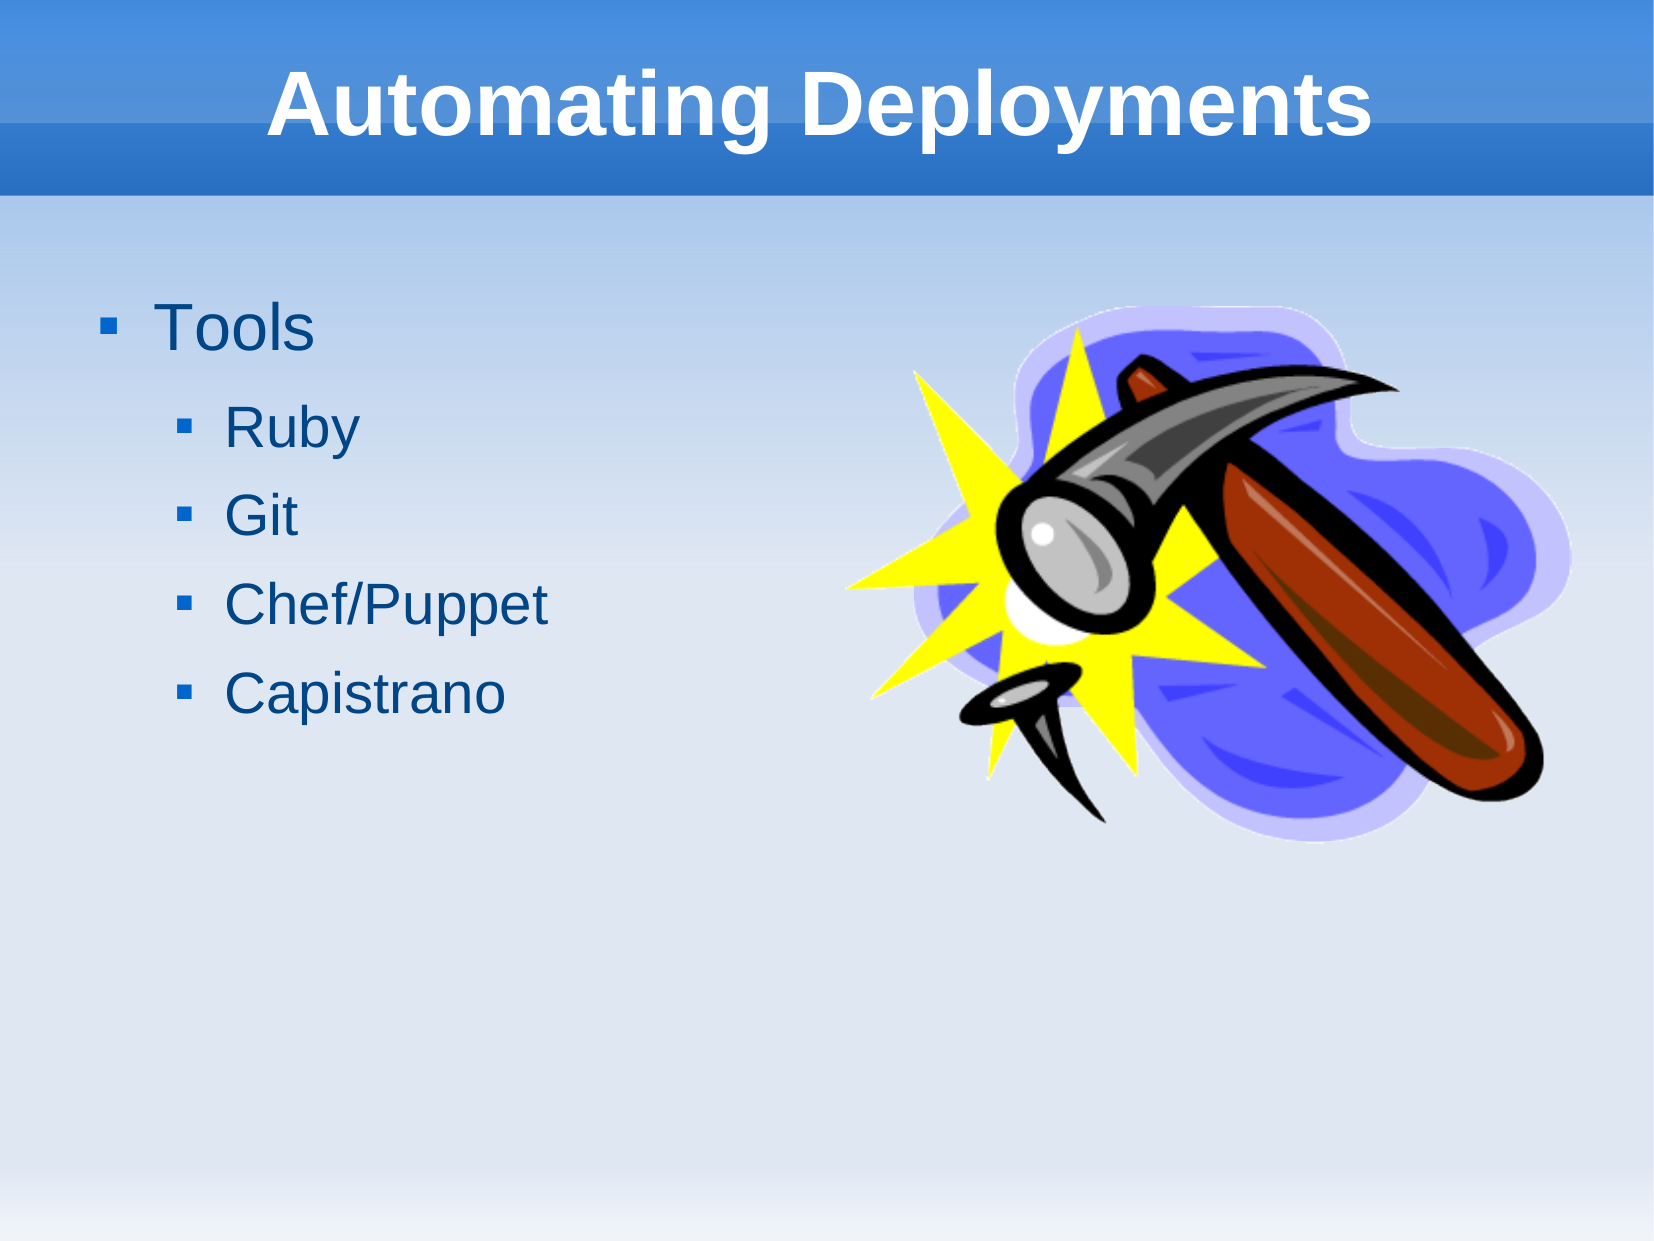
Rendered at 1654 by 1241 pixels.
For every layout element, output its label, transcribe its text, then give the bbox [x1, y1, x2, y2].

title Automating Deployments [76, 0, 1565, 208]
picture [0, 0, 1654, 1241]
list Tools Ruby Git Chef/Puppet Capistrano [82, 290, 809, 1109]
